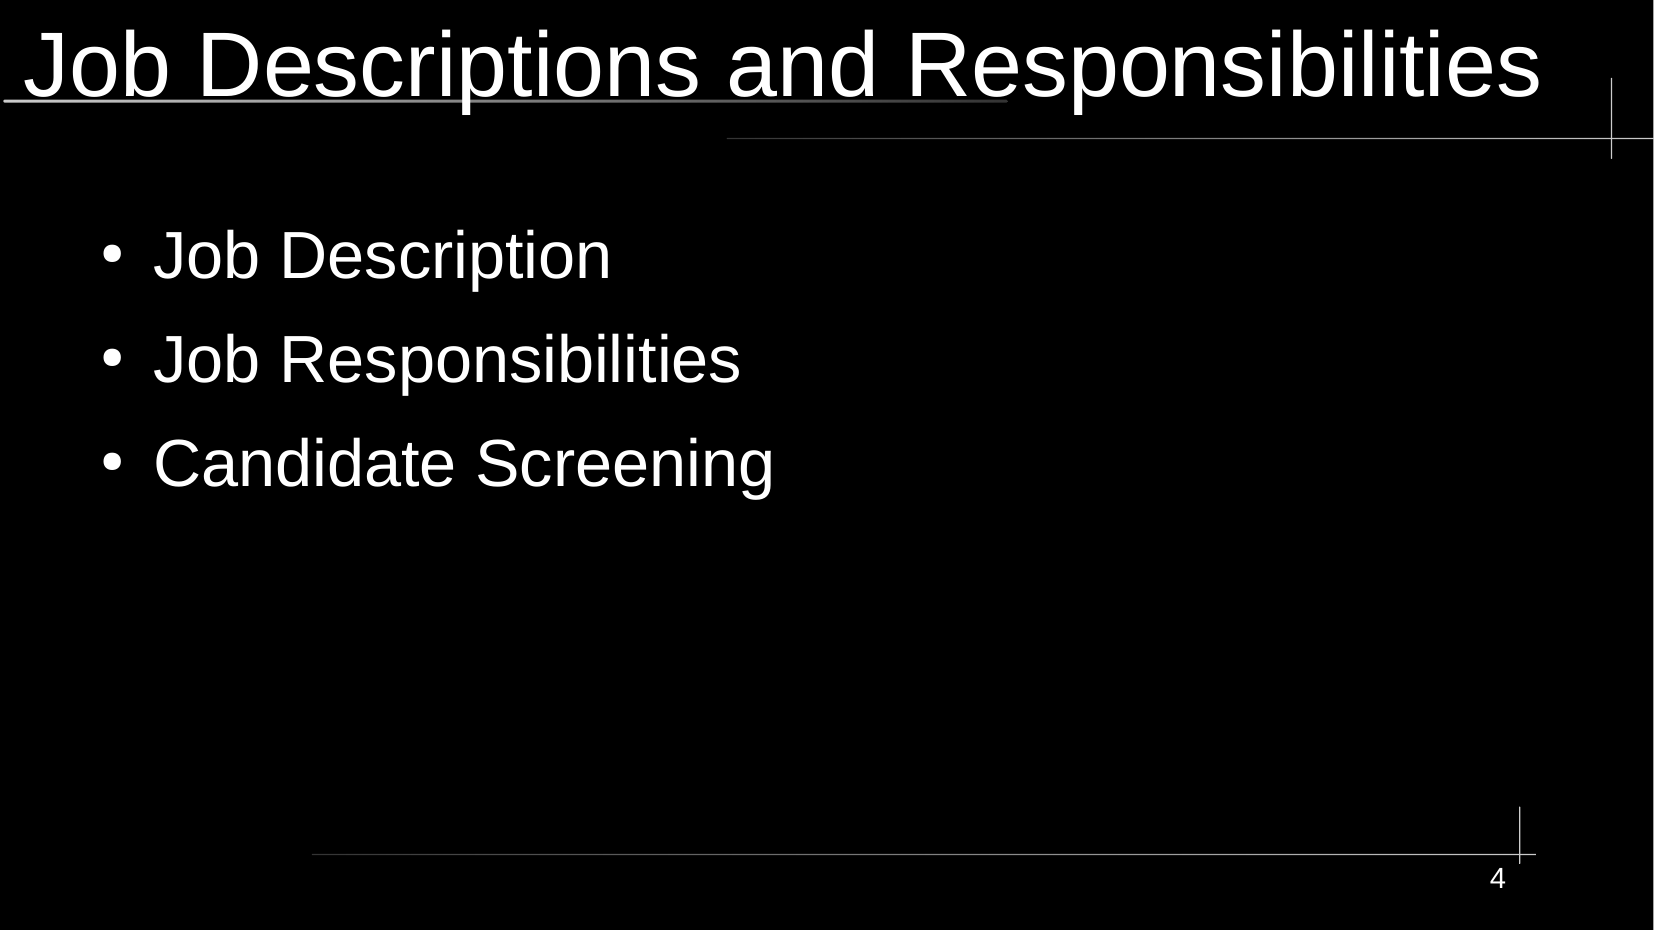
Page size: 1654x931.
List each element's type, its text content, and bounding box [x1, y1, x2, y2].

list Job Description Job Responsibilities Candidate Screening [82, 217, 1571, 758]
title Job Descriptions and Responsibilities [23, 11, 1589, 119]
